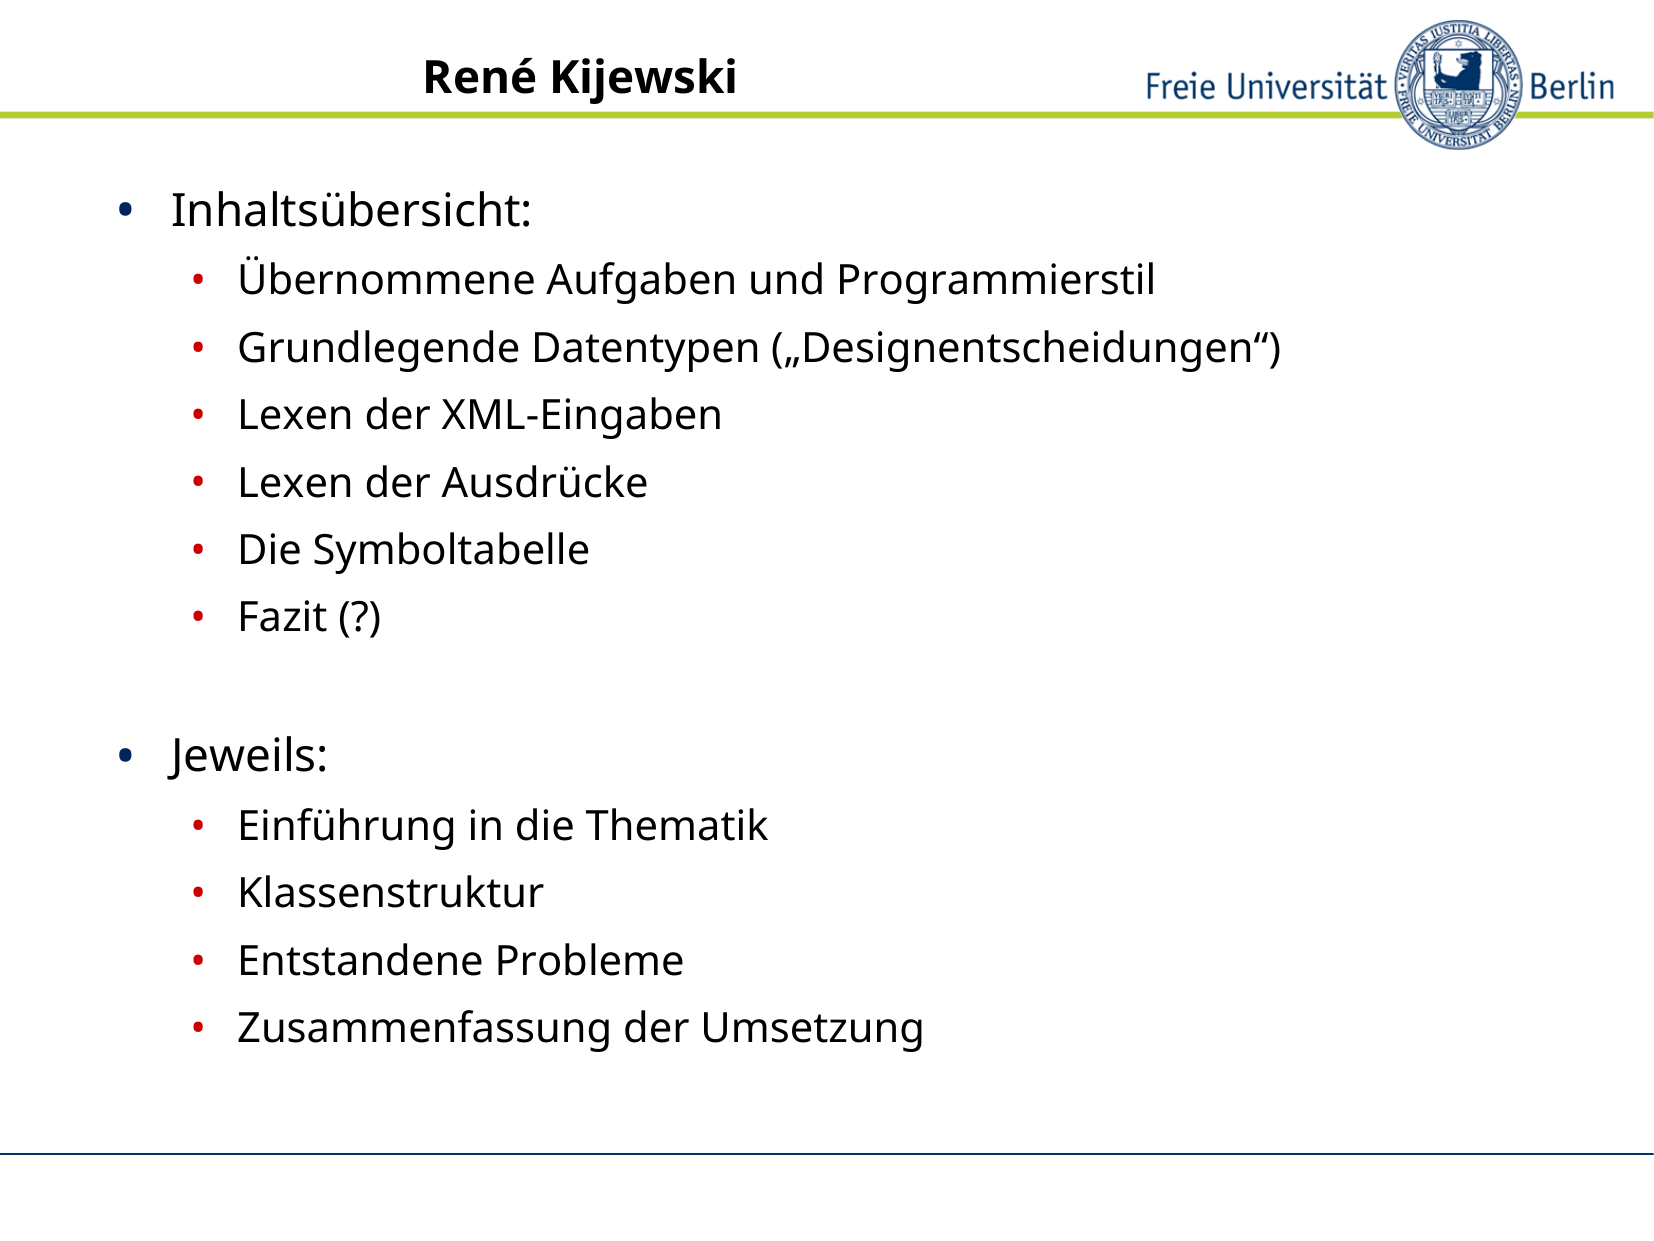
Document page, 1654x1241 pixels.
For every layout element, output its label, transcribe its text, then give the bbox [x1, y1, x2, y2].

title René Kijewski [422, 0, 1654, 152]
list Inhaltsübersicht: Übernommene Aufgaben und Programmierstil Grundlegende Datentypen („Designentscheidungen“) Lexen der XML-Eingaben Lexen der Ausdrücke Die Symboltabelle Fazit (?) Jeweils: Einführung in die Thematik Klassenstruktur Entstandene Probleme Zusammenfassung der Umsetzung [115, 177, 1418, 973]
